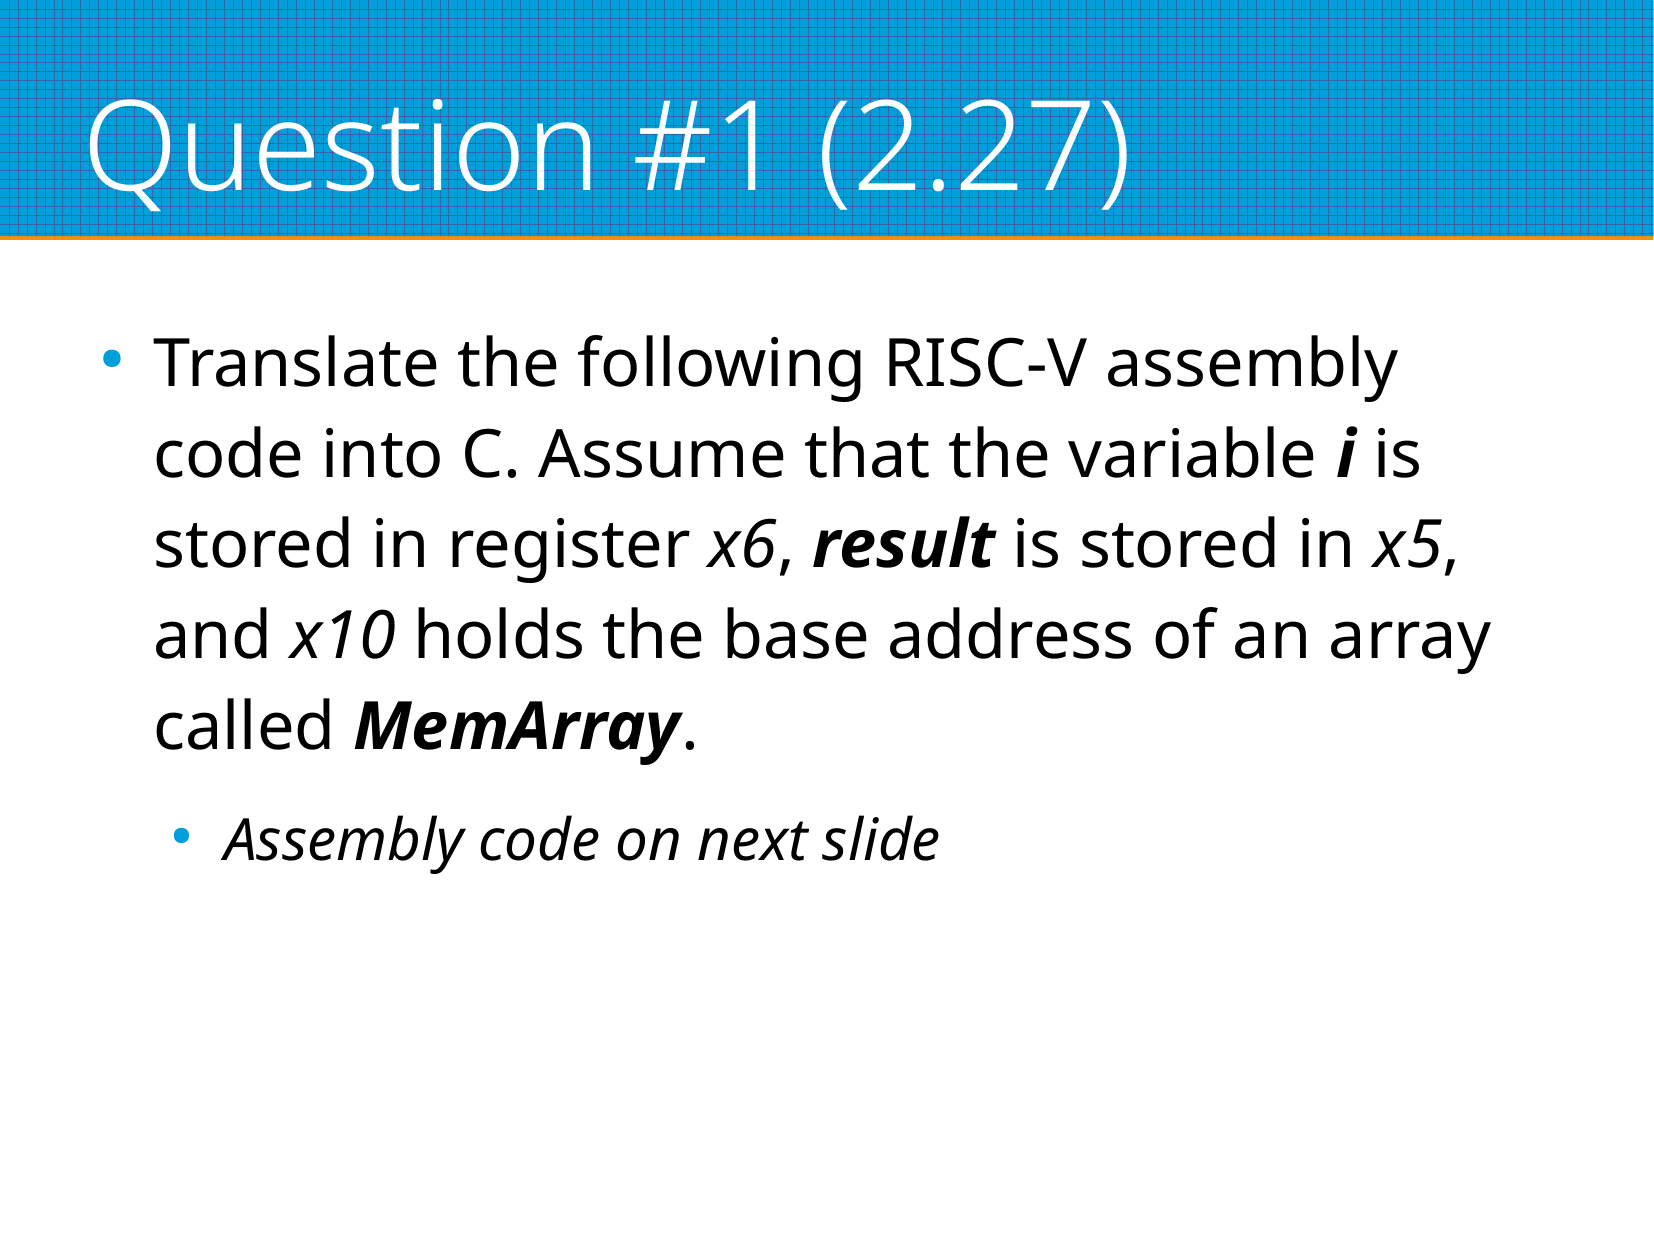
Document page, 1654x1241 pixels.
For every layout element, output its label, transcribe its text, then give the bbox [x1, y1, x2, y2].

list Translate the following RISC-V assembly code into C. Assume that the variable i is stored in register x6, result is stored in x5, and x10 holds the base address of an array called MemArray. Assembly code on next slide [82, 314, 1563, 1081]
title Question #1 (2.27) [82, 19, 1571, 227]
